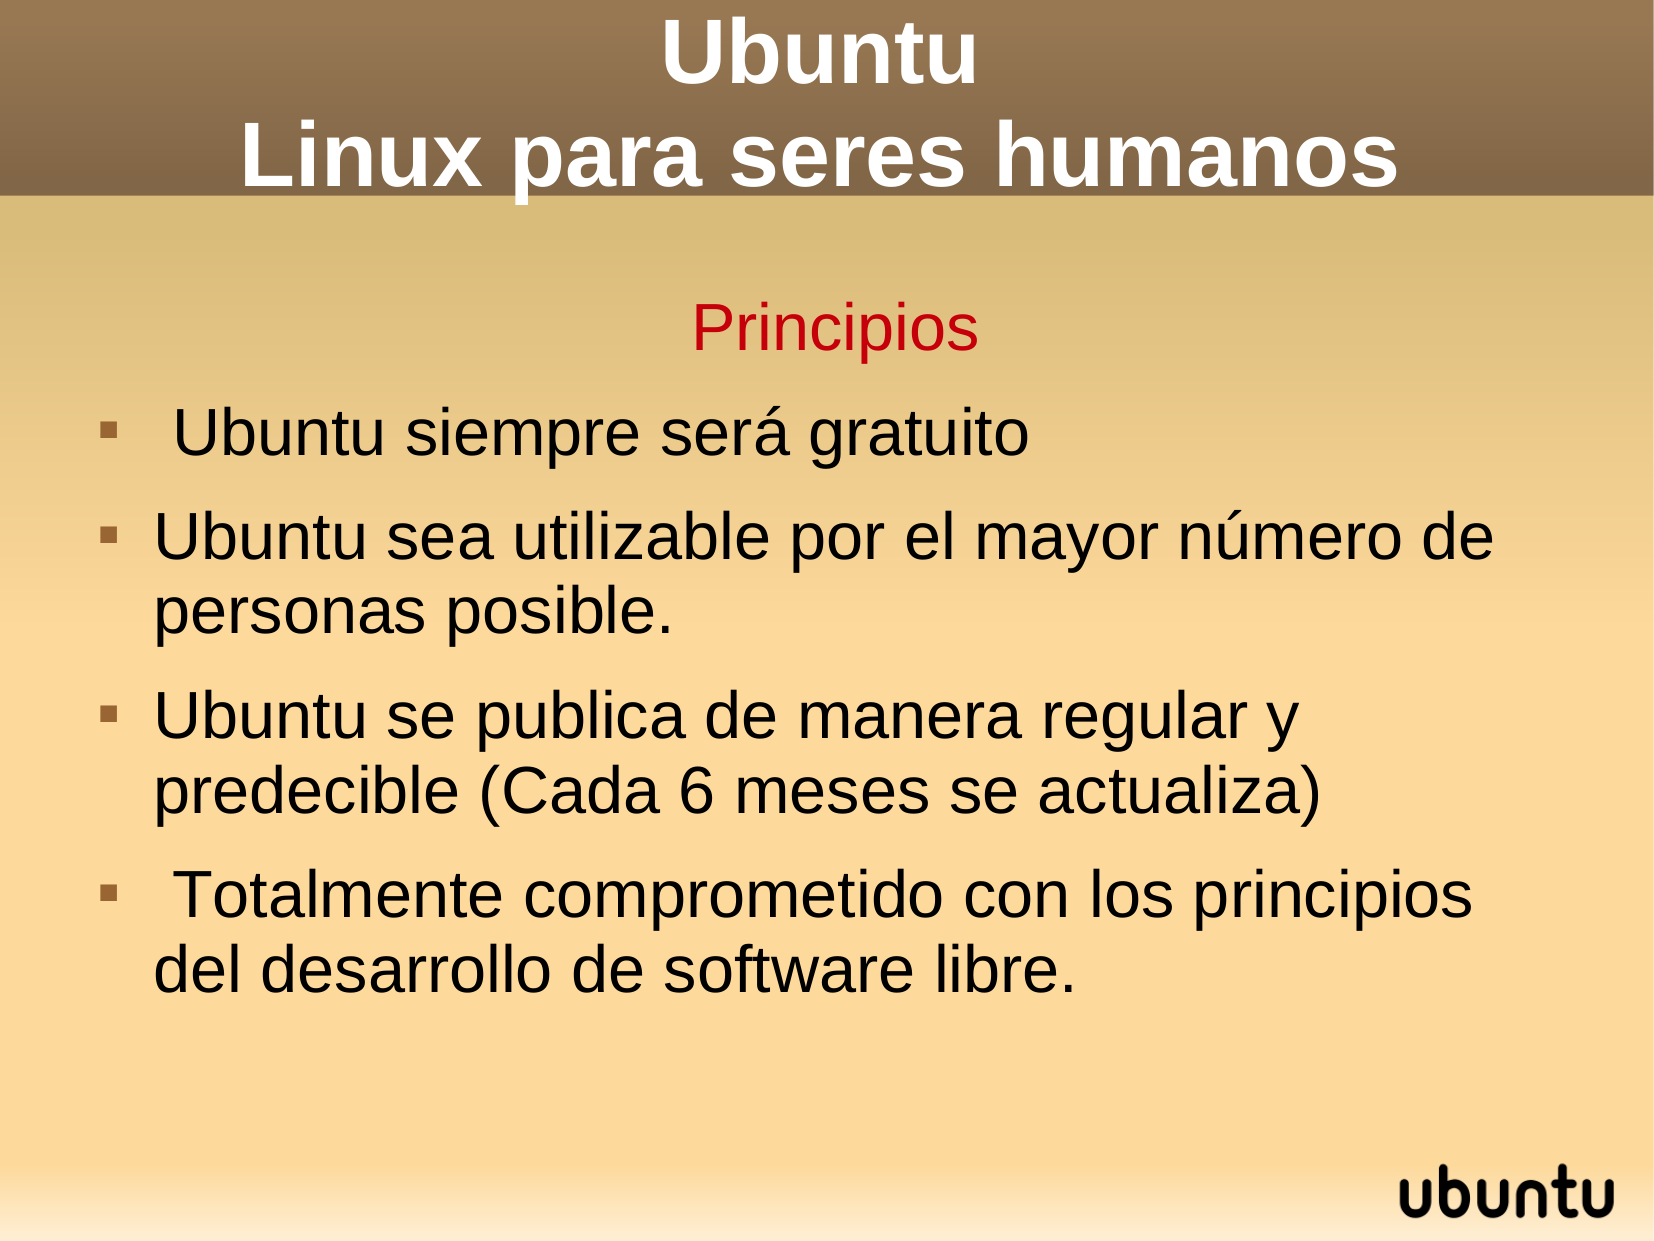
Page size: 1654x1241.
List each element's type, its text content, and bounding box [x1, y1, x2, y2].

picture [0, 0, 1654, 1241]
title Ubuntu Linux para seres humanos [76, 1, 1565, 207]
list Principios Ubuntu siempre será gratuito Ubuntu sea utilizable por el mayor número de personas posible. Ubuntu se publica de manera regular y predecible (Cada 6 meses se actualiza) Totalmente comprometido con los principios del desarrollo de software libre. [82, 290, 1571, 1241]
